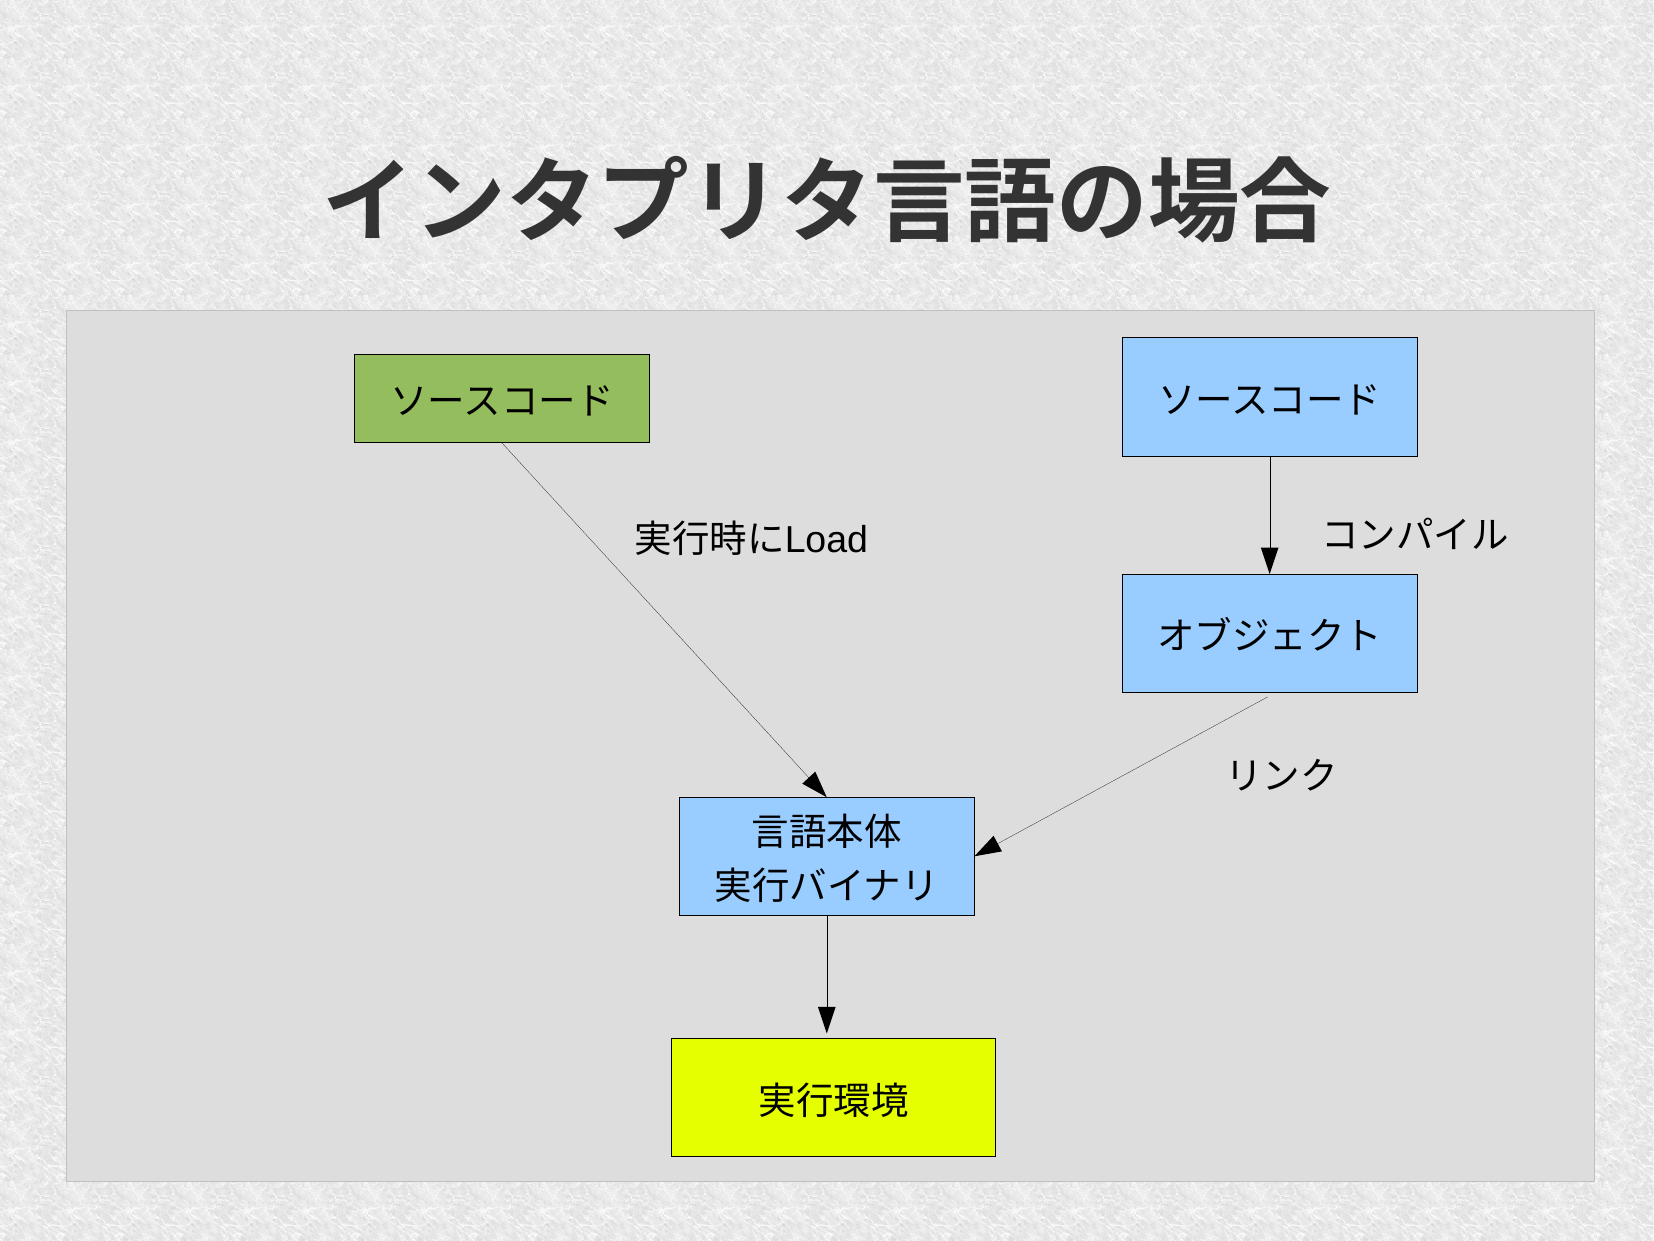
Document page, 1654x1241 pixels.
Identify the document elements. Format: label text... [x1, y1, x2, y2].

text_box オブジェクト [1122, 574, 1418, 693]
picture [0, 0, 1654, 1241]
text_box コンパイル [1306, 497, 1505, 550]
title インタプリタ言語の場合 [121, 98, 1534, 291]
text_box 言語本体 実行バイナリ [679, 797, 975, 916]
text_box リンク [1210, 738, 1331, 791]
text_box ソースコード [354, 354, 650, 443]
text_box ソースコード [1122, 337, 1418, 457]
text_box 実行時にLoad [620, 501, 881, 559]
text_box 実行環境 [671, 1038, 996, 1157]
